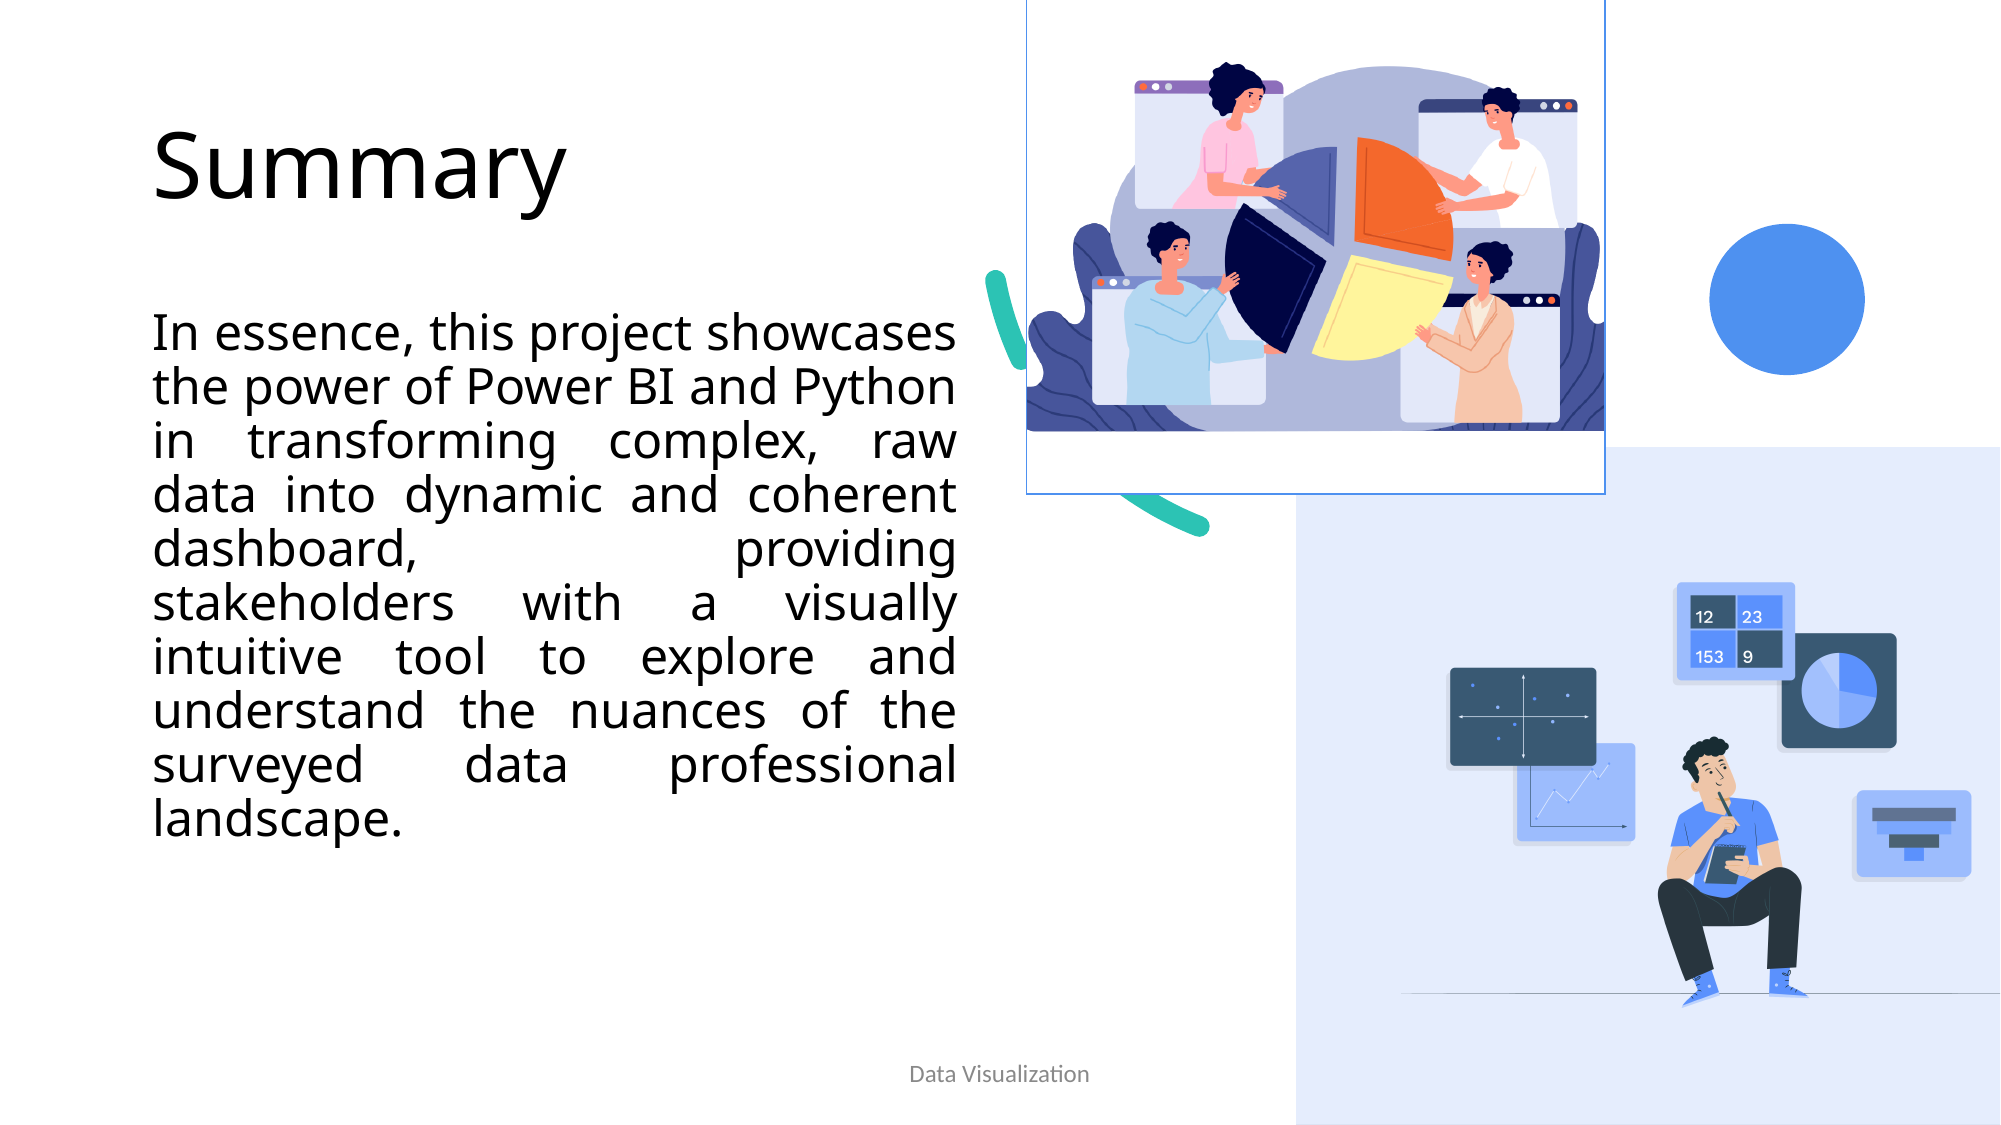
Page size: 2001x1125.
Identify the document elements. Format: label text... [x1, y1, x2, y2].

list In essence, this project showcases the power of Power BI and Python in transforming complex, raw data into dynamic and coherent dashboard, providing stakeholders with a visually intuitive tool to explore and understand the nuances of the surveyed data professional landscape. [138, 299, 974, 1014]
text_box Data Visualization [662, 1042, 1296, 1103]
title Summary [138, 60, 979, 278]
picture [1027, 0, 1605, 494]
picture [1296, 447, 2000, 1125]
